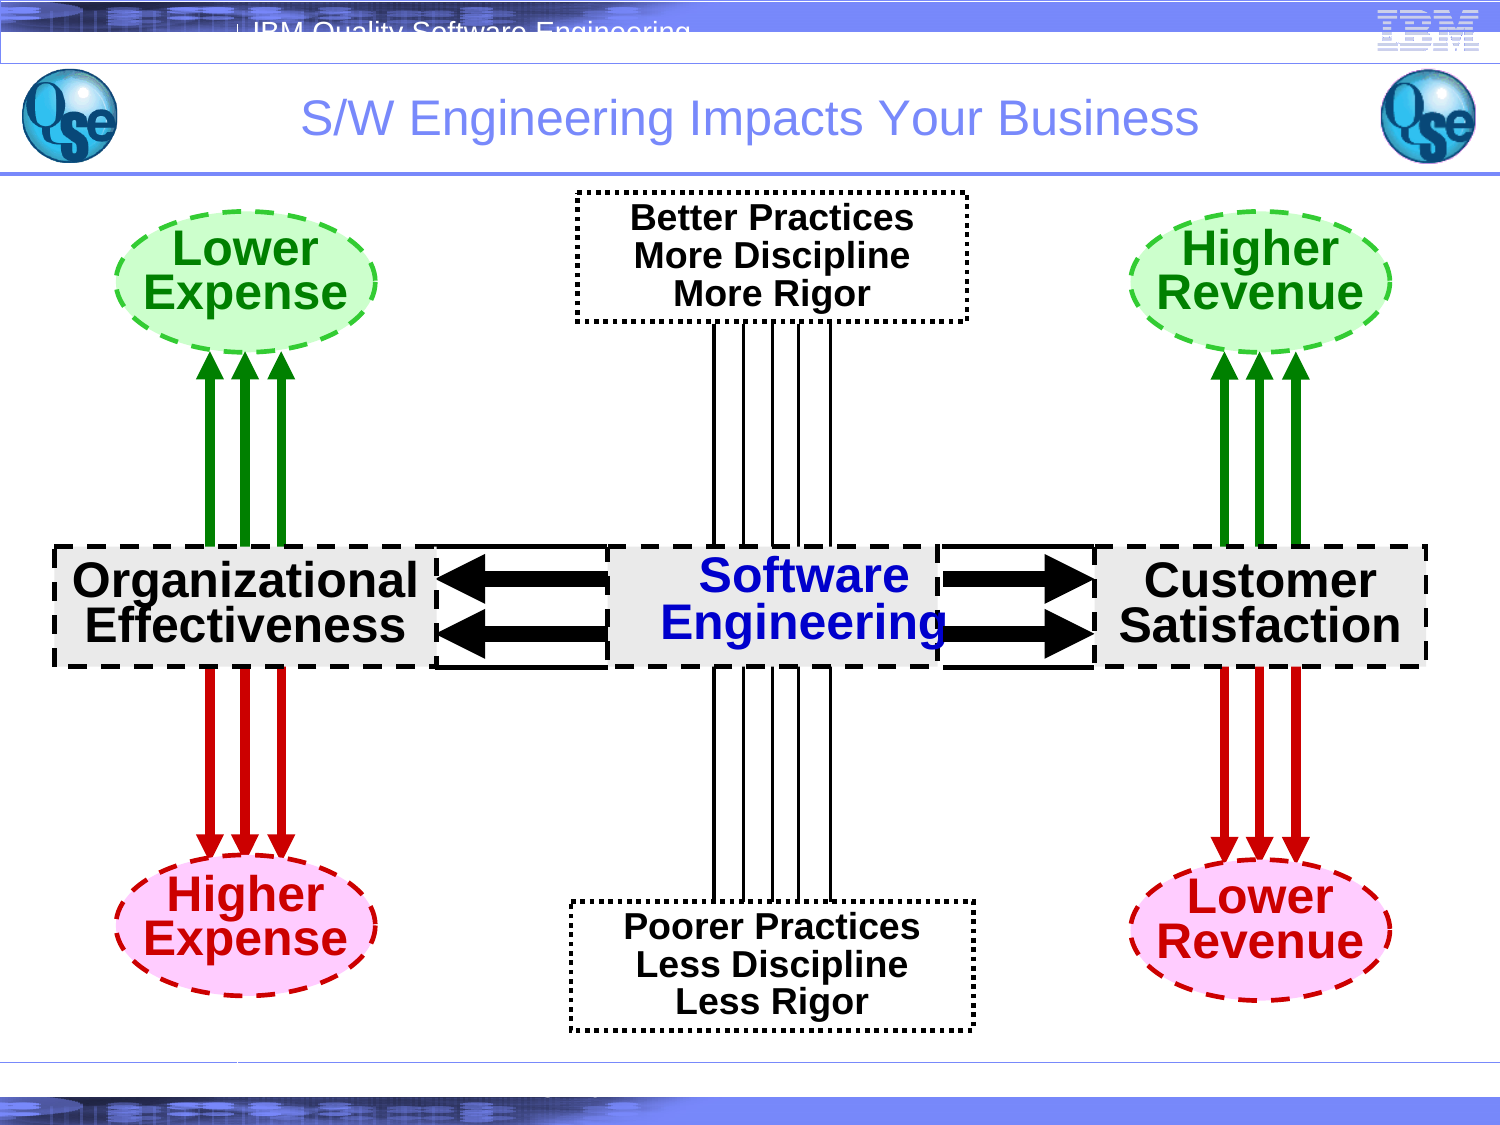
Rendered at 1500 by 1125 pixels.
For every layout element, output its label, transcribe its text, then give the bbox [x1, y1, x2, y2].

picture [1376, 64, 1482, 170]
text_box S/W Engineering Impacts Your Business [167, 87, 1334, 170]
text_box Higher Expense [90, 867, 401, 973]
text_box [149, 973, 342, 996]
text_box Customer Satisfaction [1094, 546, 1427, 667]
text_box [177, 211, 314, 222]
text_box Organizational Effectiveness [54, 546, 437, 667]
text_box [1160, 327, 1360, 353]
text_box [1192, 859, 1328, 870]
text_box [173, 854, 319, 867]
text_box [1191, 211, 1329, 222]
text_box Better Practices More Discipline More Rigor [577, 192, 967, 322]
text_box Lower Revenue [1103, 870, 1417, 975]
text_box Poorer Practices Less Discipline Less Rigor [571, 901, 974, 1031]
picture [0, 1063, 1500, 1125]
picture [1, 1, 1500, 169]
text_box [1160, 975, 1361, 1001]
text_box [145, 327, 346, 353]
text_box Higher Revenue [1103, 222, 1417, 327]
text_box Lower Expense [90, 222, 401, 327]
text_box Software Engineering [607, 546, 938, 667]
